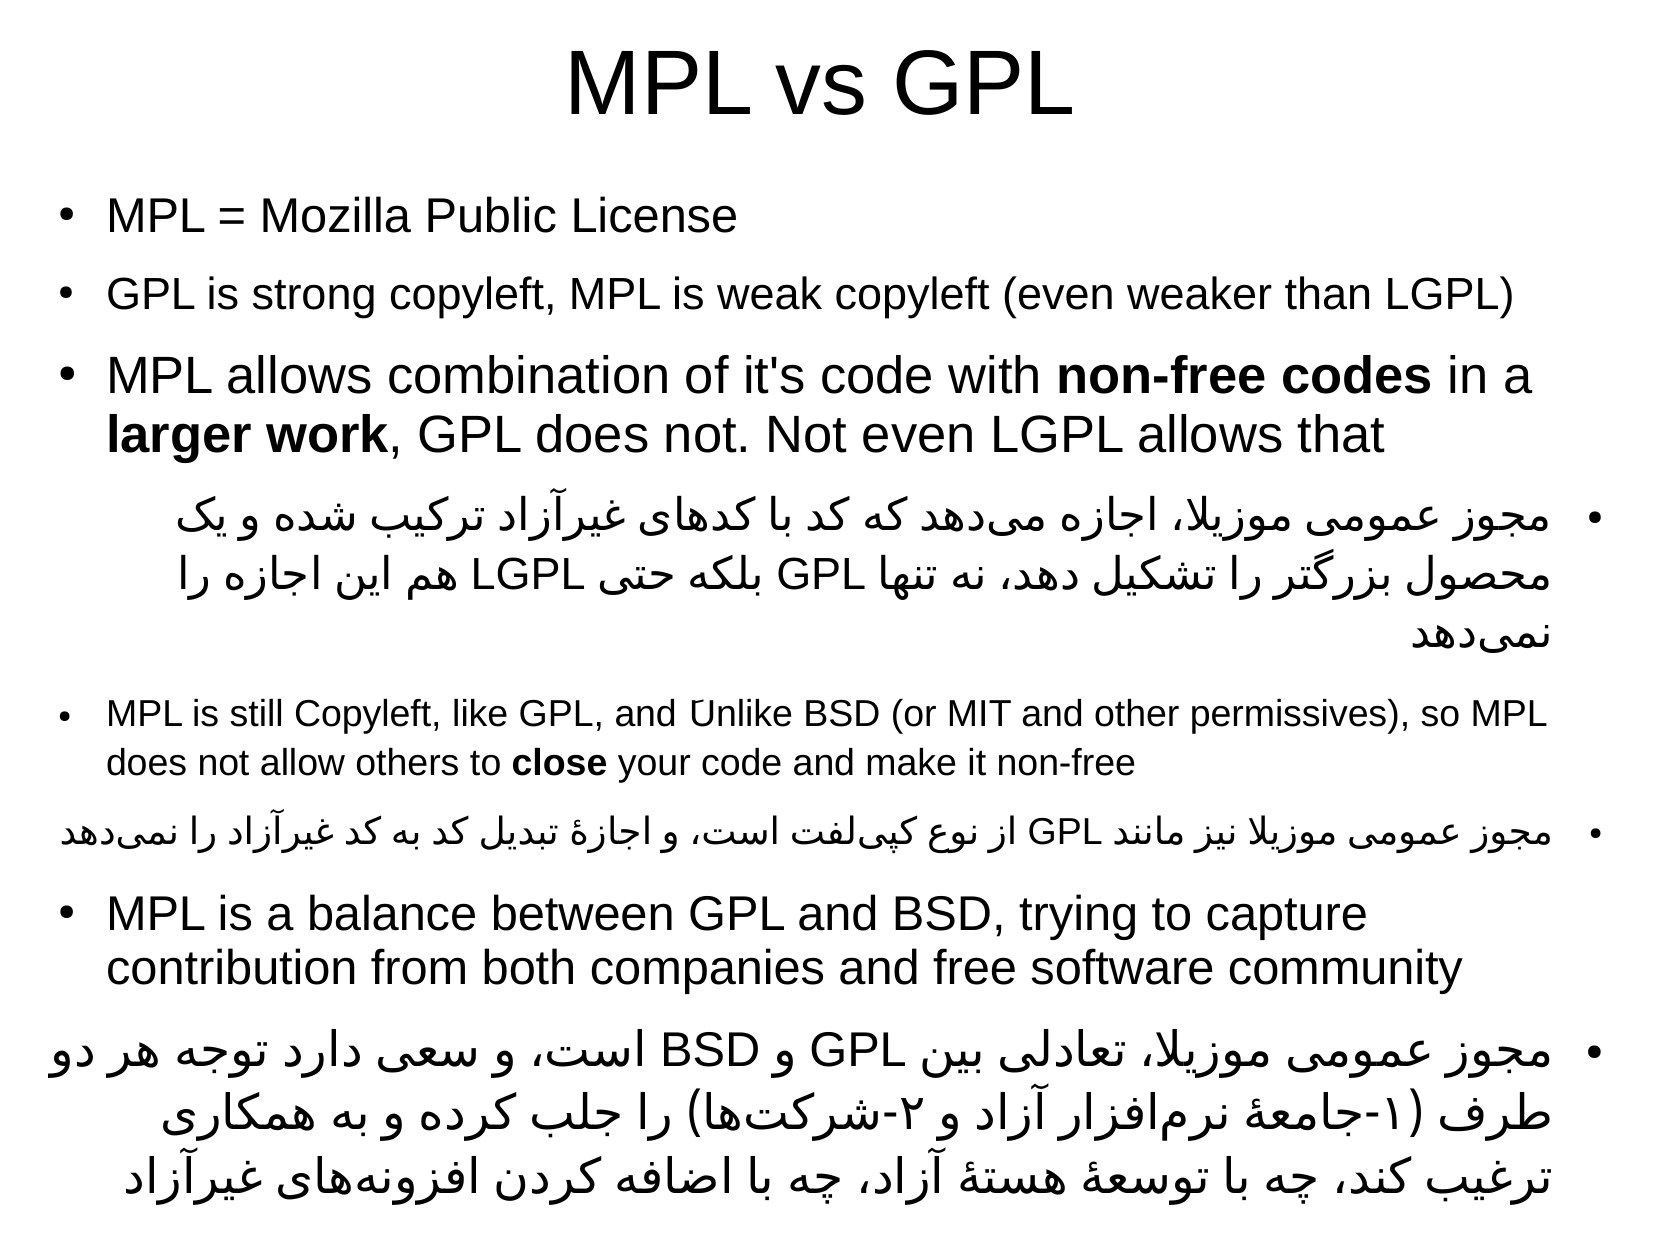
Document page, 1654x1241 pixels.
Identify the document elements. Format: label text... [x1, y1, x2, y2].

title MPL vs GPL [76, 19, 1565, 147]
list MPL = Mozilla Public License GPL is strong copyleft, MPL is weak copyleft (even weaker than LGPL) MPL allows combination of it's code with non-free codes in a larger work, GPL does not. Not even LGPL allows that مجوز عمومی موزیلا، اجازه می‌دهد که کد با کدهای غیرآزاد ترکیب شده و یک محصول بزرگتر را تشکیل دهد، نه تنها GPL بلکه حتی LGPL هم این اجازه را نمی‌دهد MPL is still Copyleft, like GPL, and َUnlike BSD (or MIT and other permissives), so MPL does not allow others to close your code and make it non-free مجوز عمومی موزیلا نیز مانند GPL از نوع کپی‌لفت است، و اجازهٔ تبدیل کد به کد غیرآزاد را نمی‌دهد MPL is a balance between GPL and BSD, trying to capture contribution from both companies and free software community مجوز عمومی موزیلا، تعادلی بین GPL و BSD است، و سعی دارد توجه هر دو طرف (۱-جامعهٔ نرم‌افزار آزاد و ۲-شرکت‌ها) را جلب کرده و به همکاری ترغیب کند، چه با توسعهٔ هستهٔ آزاد، چه با اضافه کردن افزونه‌های غیرآزاد [42, 187, 1618, 1238]
